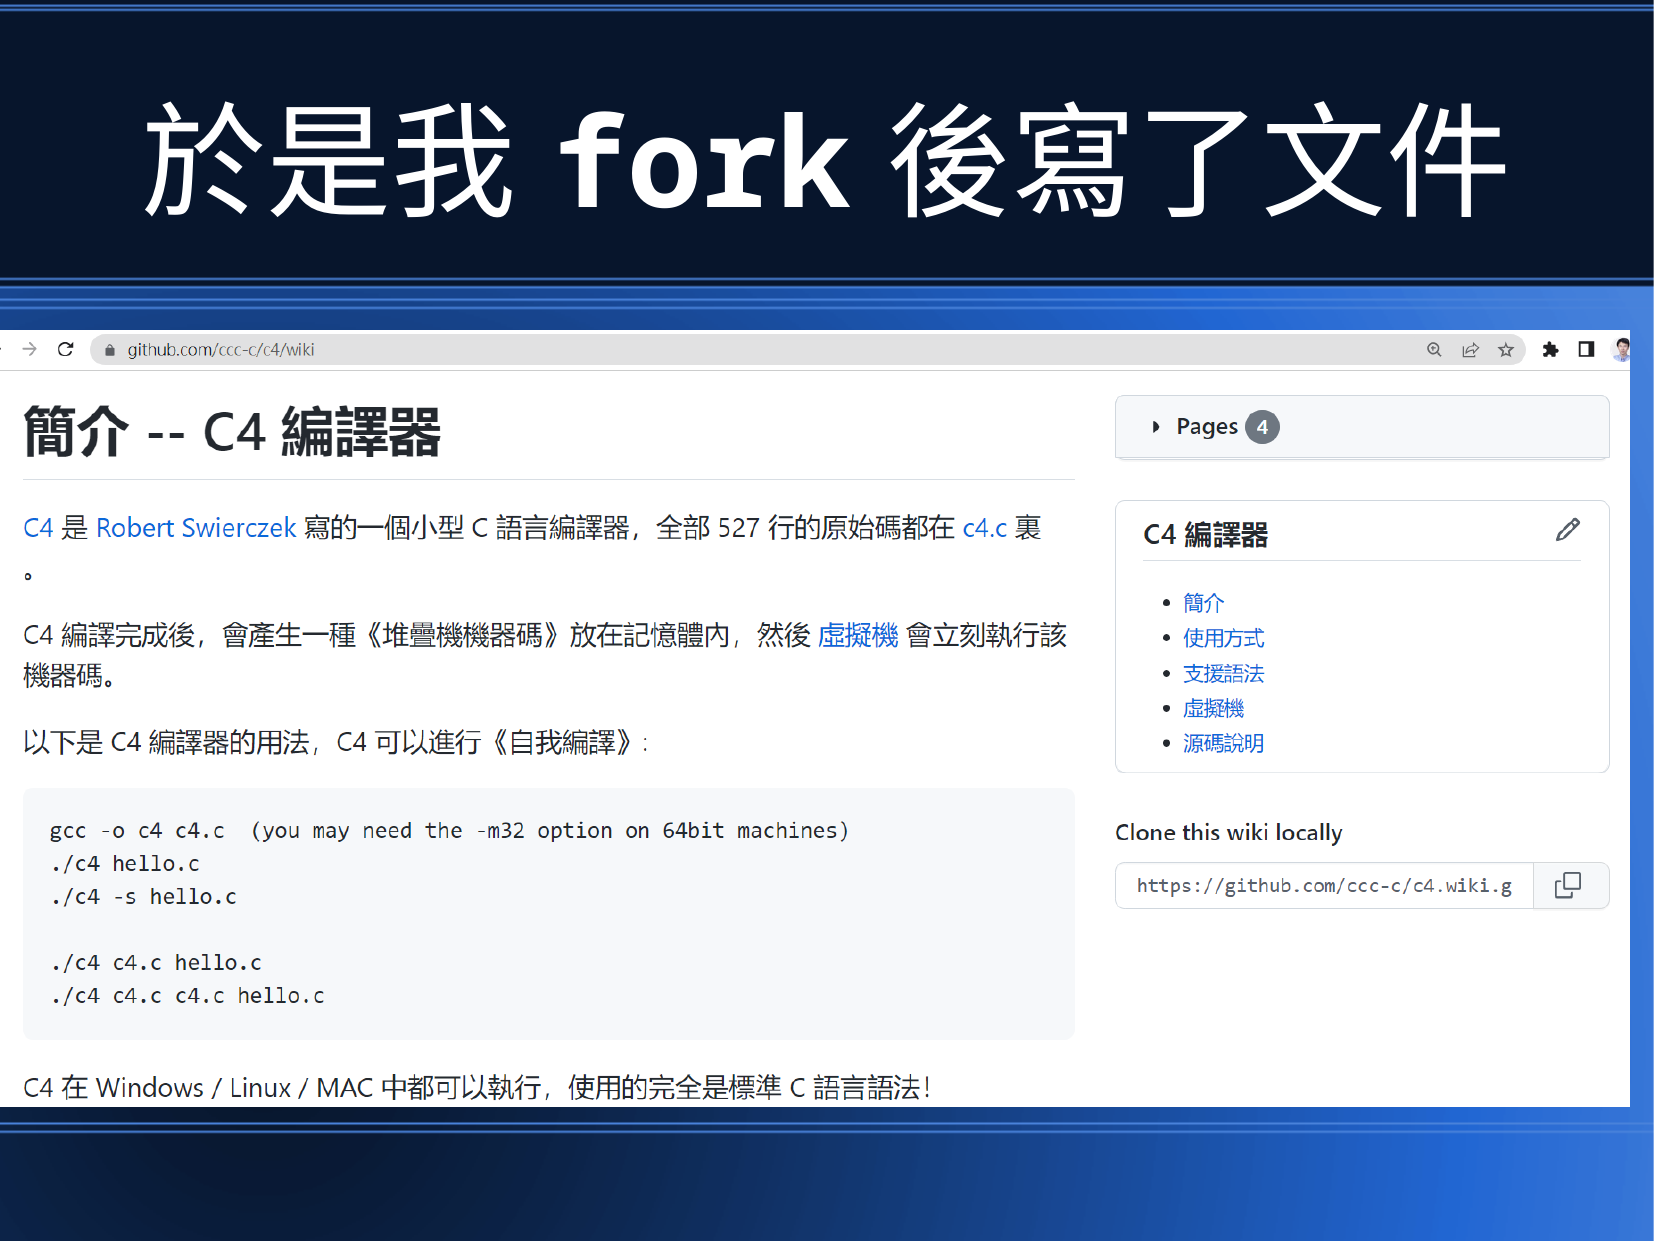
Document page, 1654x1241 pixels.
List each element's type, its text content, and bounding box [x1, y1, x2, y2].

title 於是我fork後寫了文件 [82, 49, 1571, 257]
picture [0, 0, 1654, 1241]
